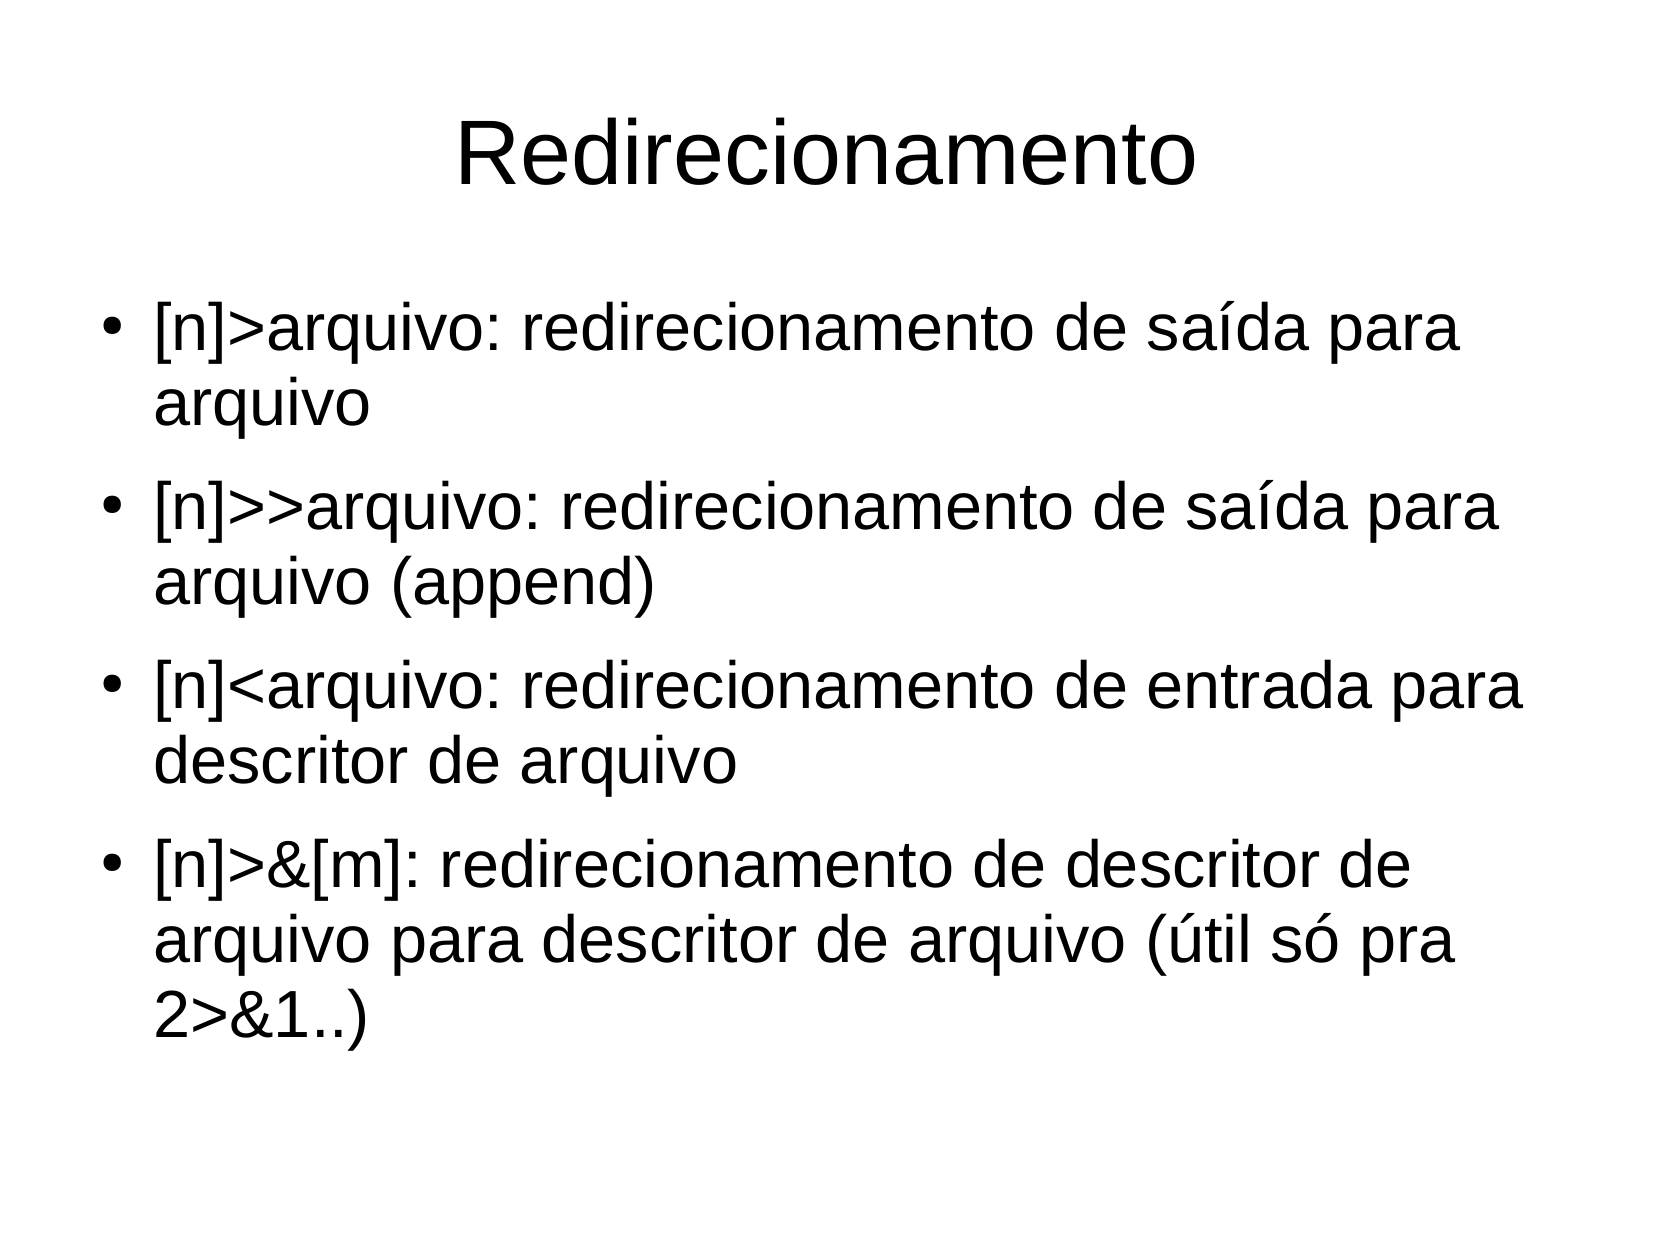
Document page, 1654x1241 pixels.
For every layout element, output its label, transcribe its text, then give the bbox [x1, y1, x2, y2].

list [n]>arquivo: redirecionamento de saída para arquivo [n]>>arquivo: redirecionamento de saída para arquivo (append) [n]<arquivo: redirecionamento de entrada para descritor de arquivo [n]>&[m]: redirecionamento de descritor de arquivo para descritor de arquivo (útil só pra 2>&1..) [82, 290, 1571, 1109]
title Redirecionamento [82, 49, 1571, 257]
